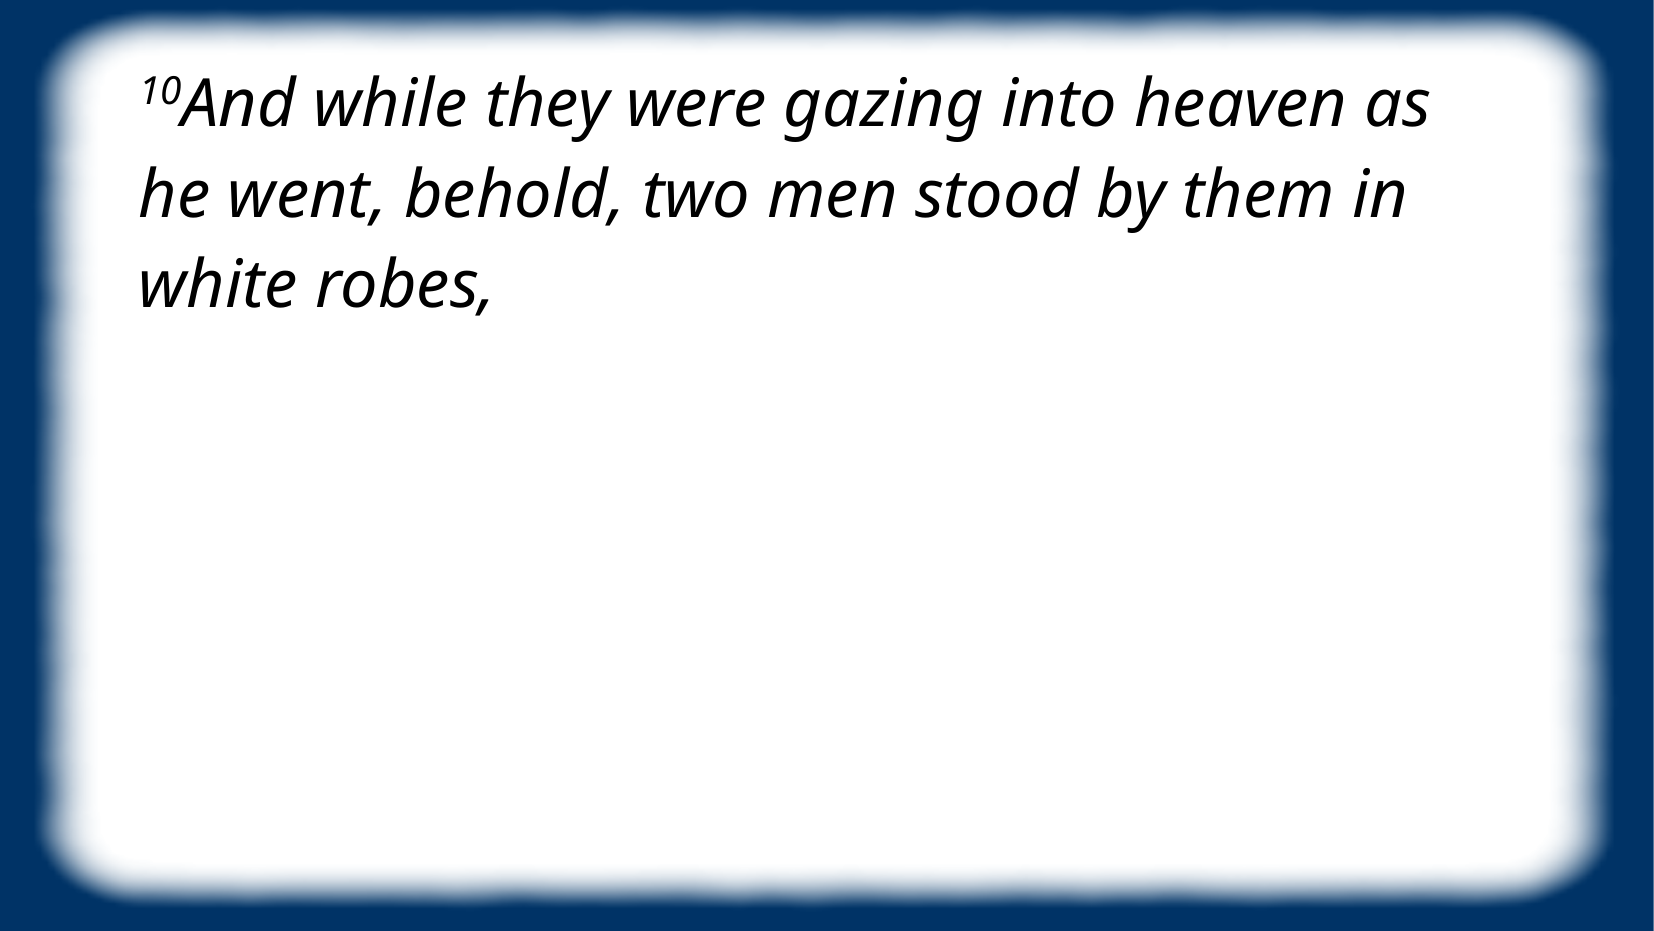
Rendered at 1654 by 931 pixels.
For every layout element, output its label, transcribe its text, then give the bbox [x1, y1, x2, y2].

picture [0, 0, 1654, 931]
text_box 10And while they were gazing into heaven as he went, behold, two men stood by them in white robes, [124, 47, 1535, 329]
